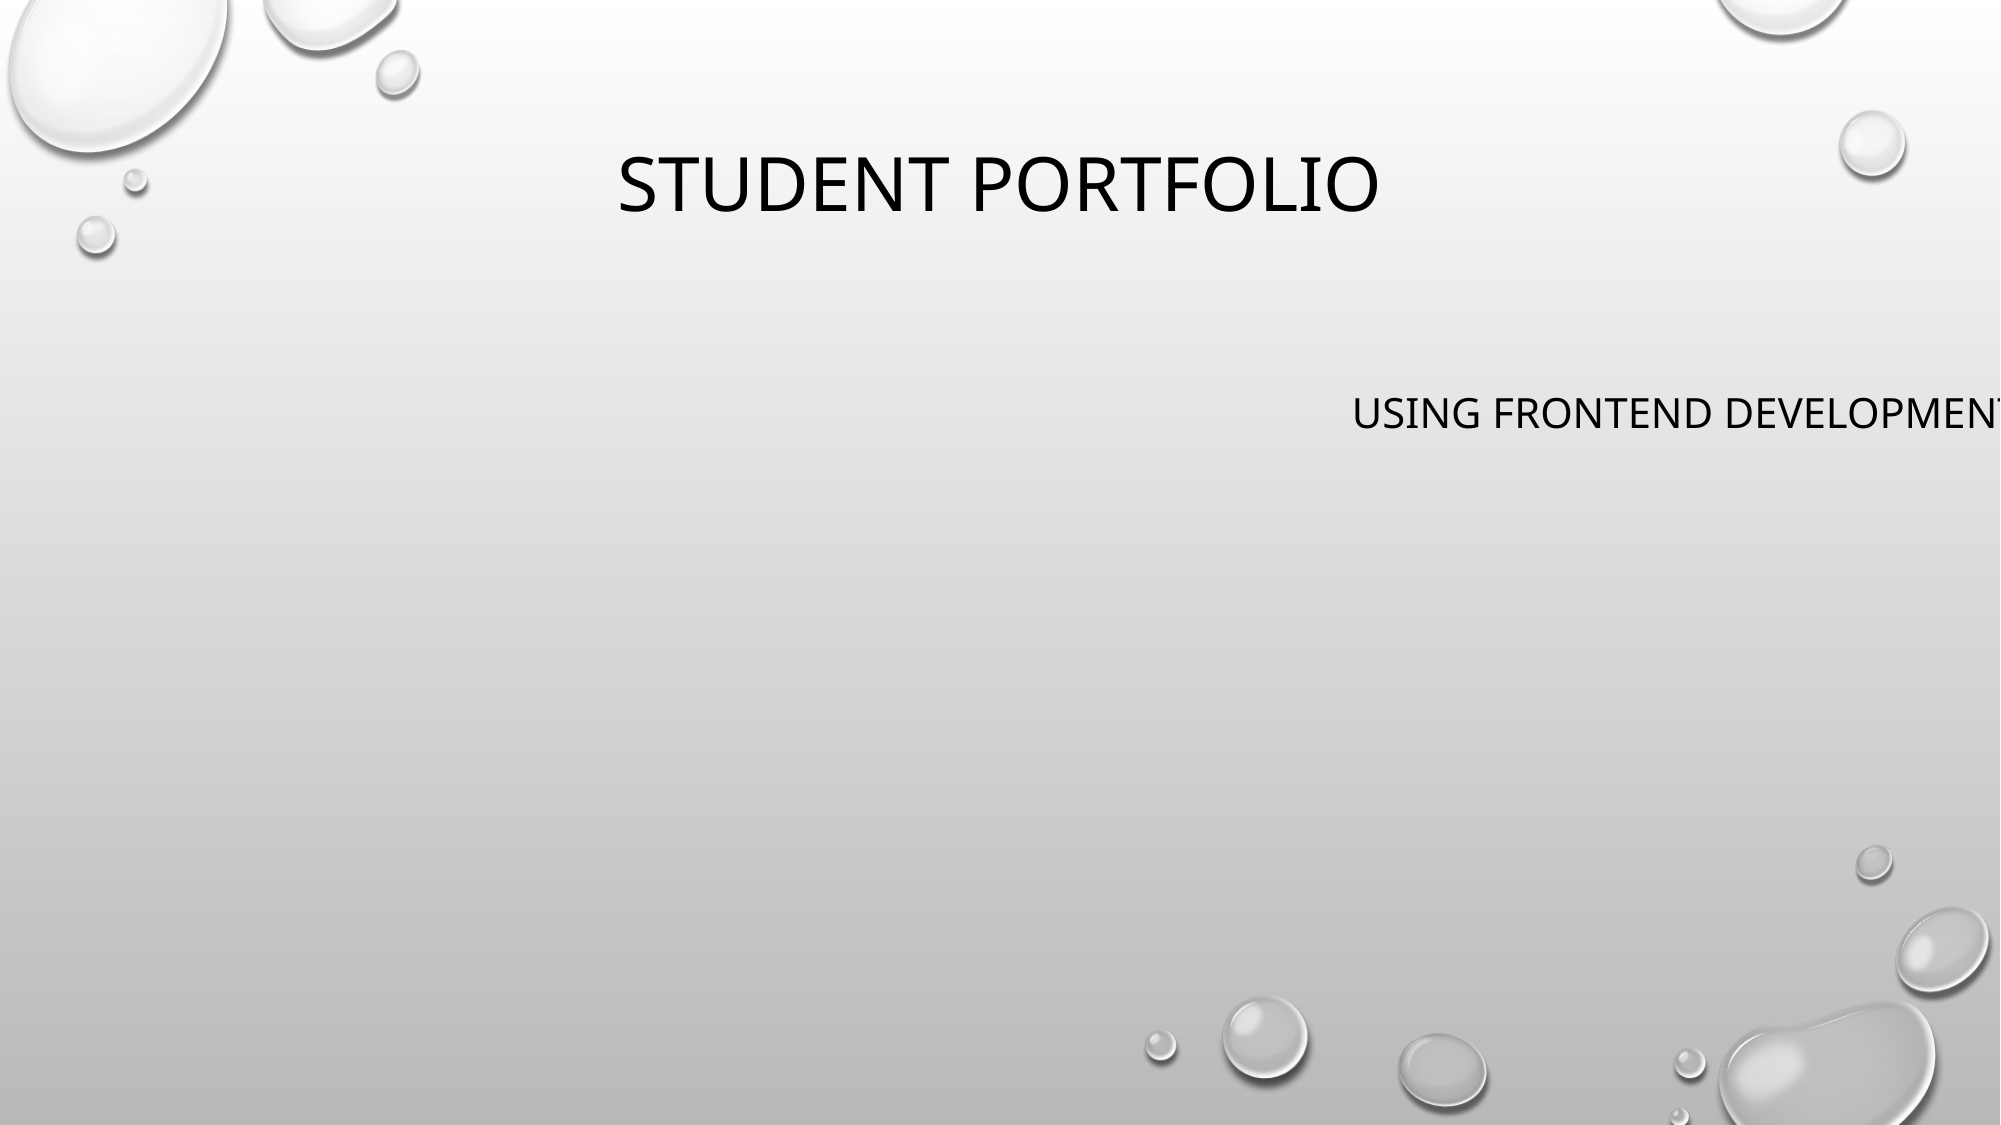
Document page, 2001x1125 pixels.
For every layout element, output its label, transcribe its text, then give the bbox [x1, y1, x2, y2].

list Using frontend development [1336, 369, 2000, 931]
title Student portfolio [149, 101, 1851, 364]
